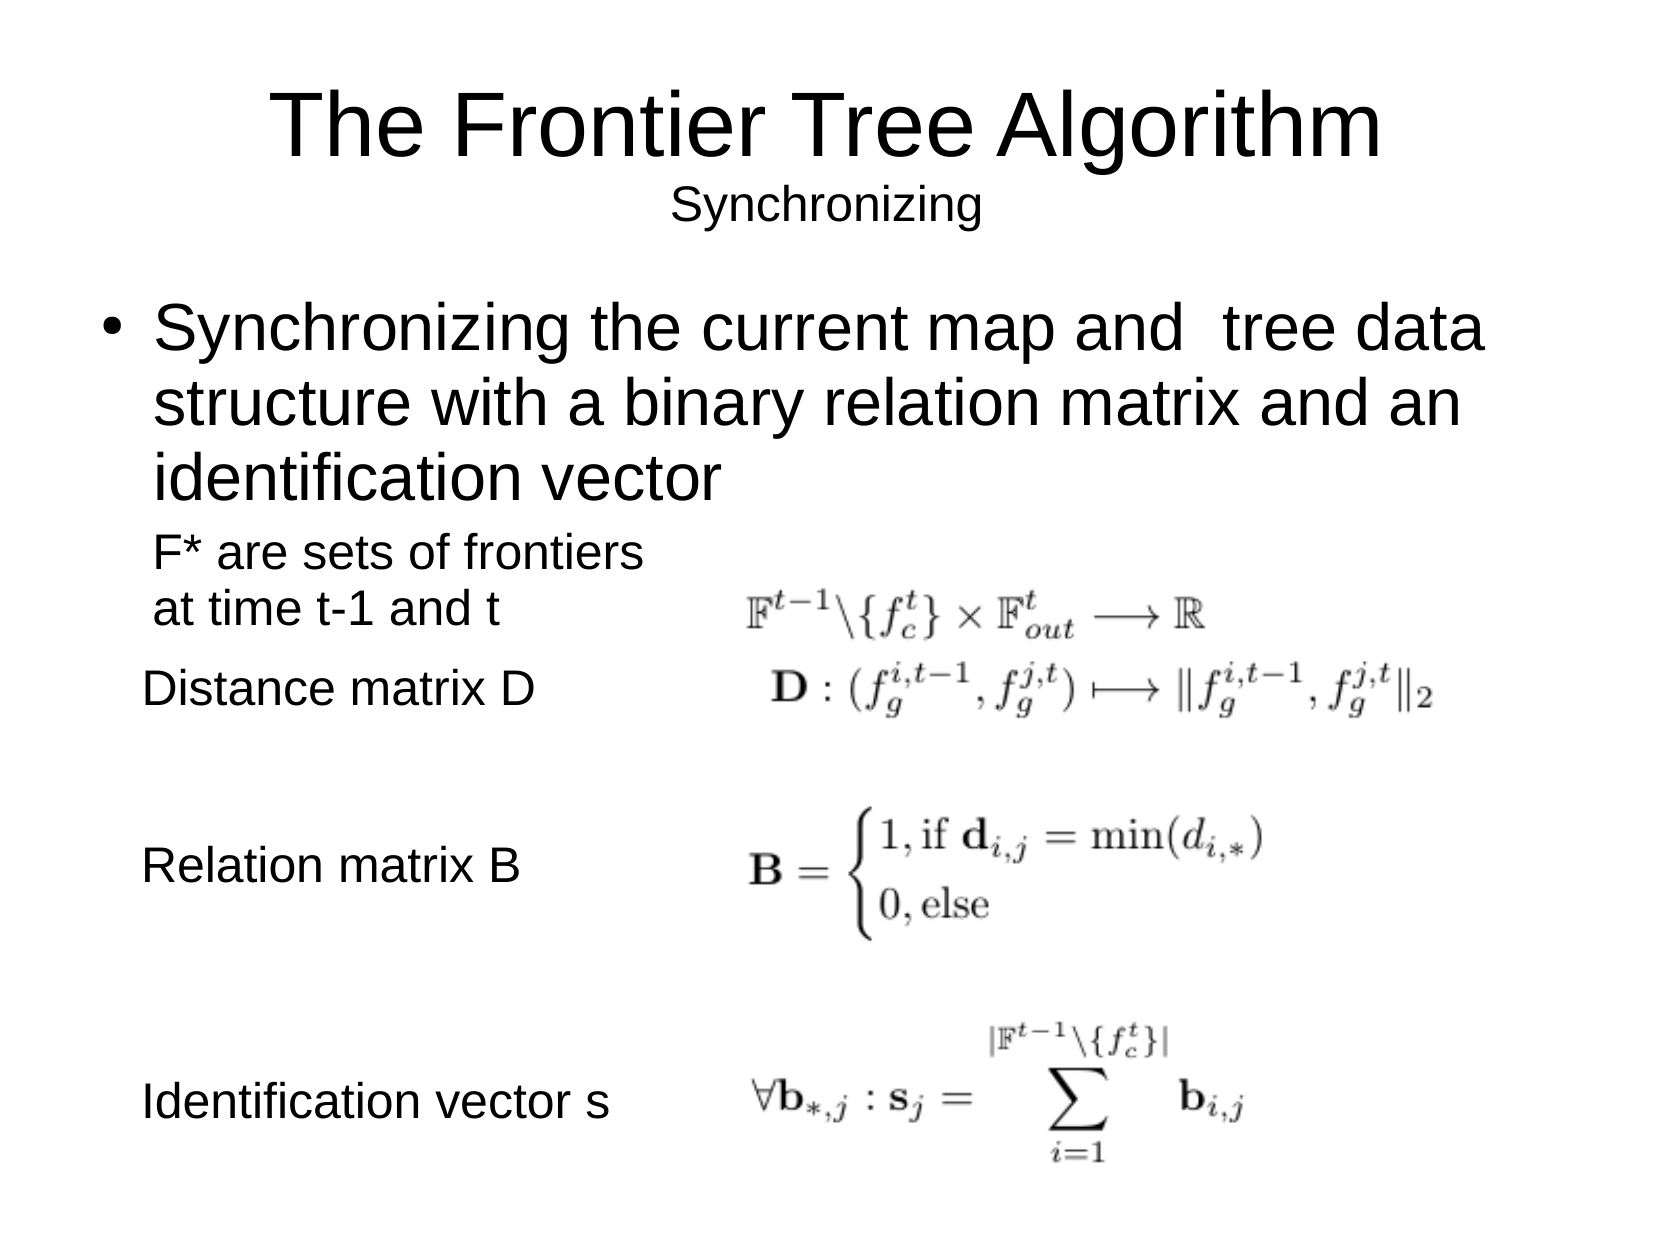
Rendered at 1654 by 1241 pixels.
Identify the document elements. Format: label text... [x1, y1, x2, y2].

text_box Relation matrix B [140, 837, 701, 957]
text_box Identification vector s [140, 1073, 701, 1194]
picture [707, 757, 1558, 1196]
text_box F* are sets of frontiers at time t-1 and t [152, 524, 650, 660]
text_box Distance matrix D [141, 660, 702, 780]
list Synchronizing the current map and tree data structure with a binary relation matrix and an identification vector [82, 290, 1571, 1010]
title The Frontier Tree Algorithm Synchronizing [82, 49, 1571, 257]
